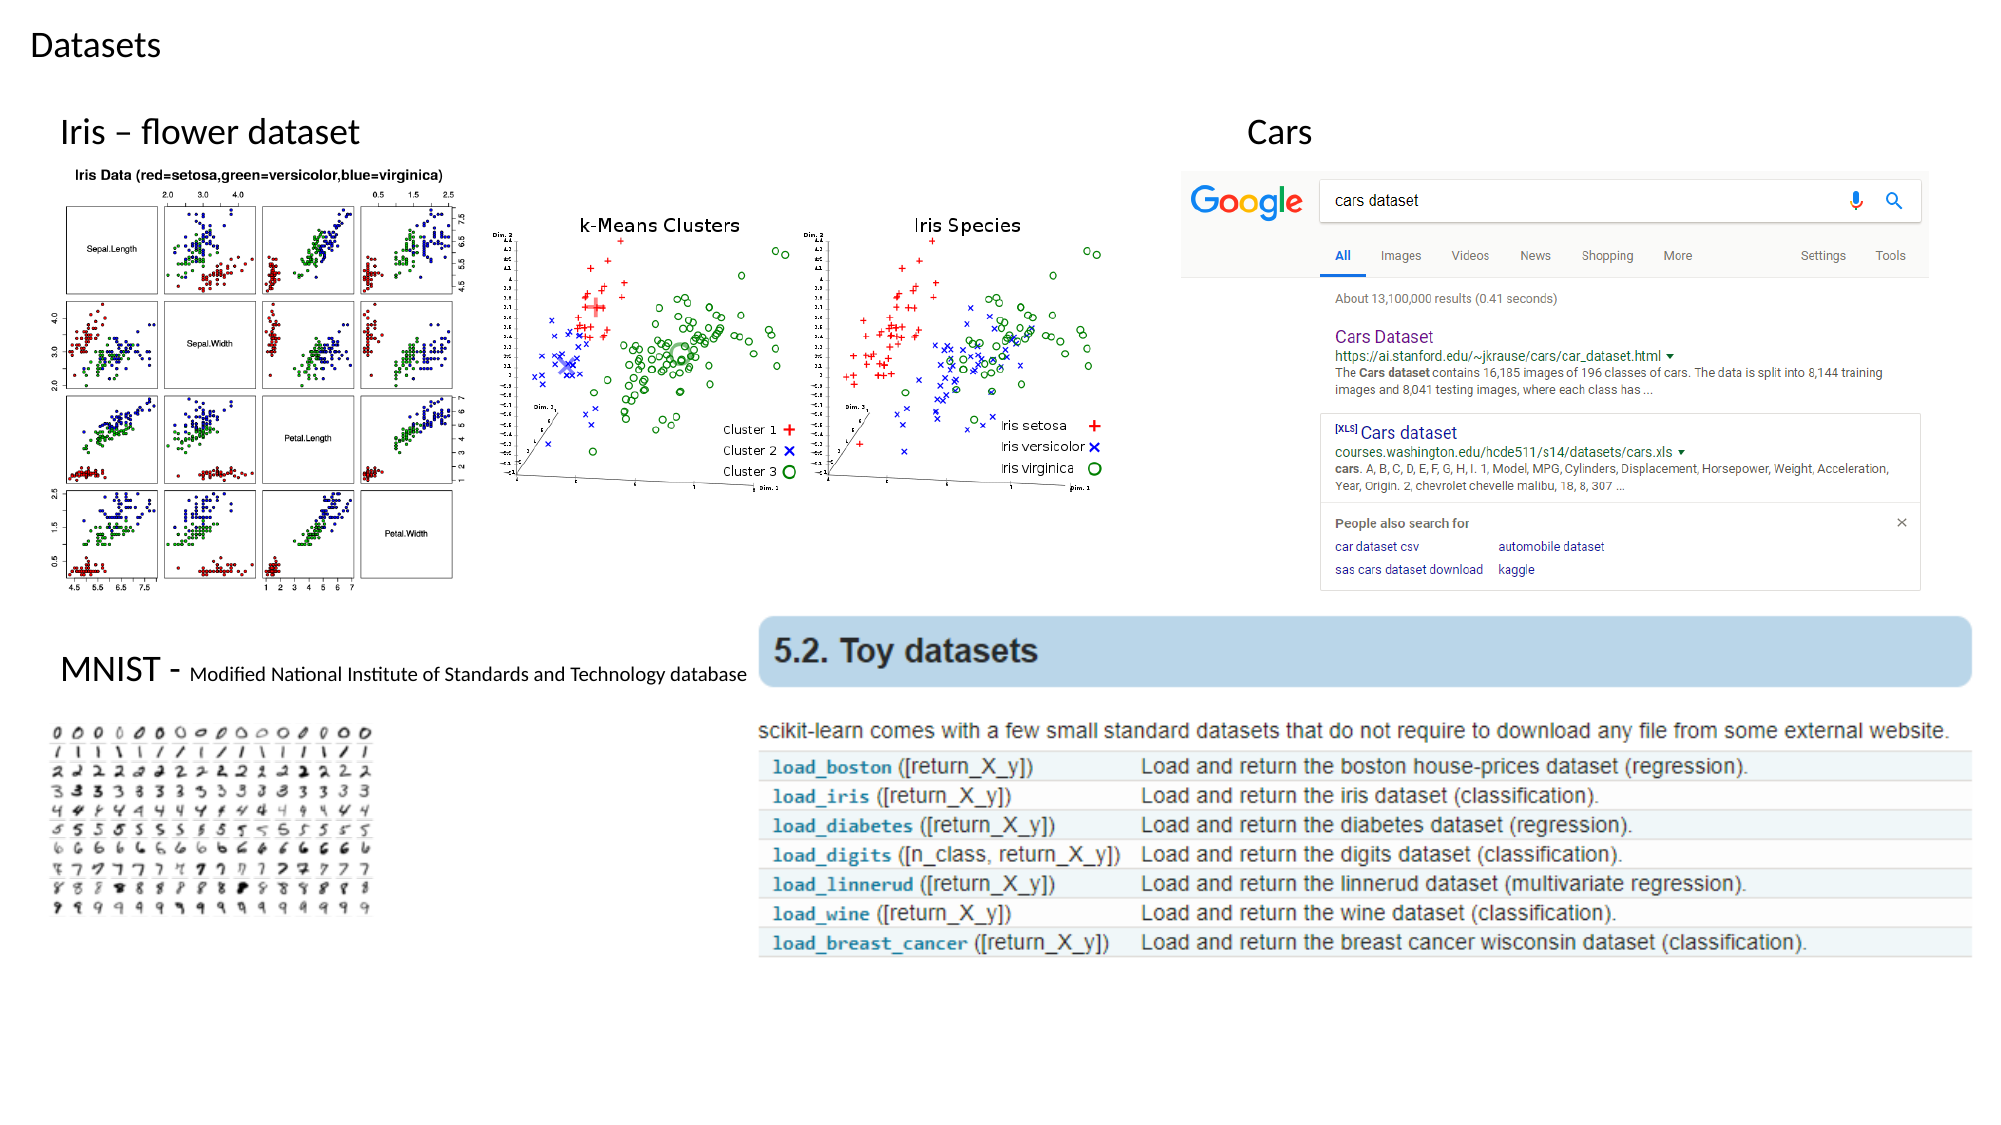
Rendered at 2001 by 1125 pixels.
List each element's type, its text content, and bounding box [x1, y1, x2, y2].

text_box Iris – flower dataset [45, 99, 433, 160]
text_box Datasets [15, 12, 650, 73]
text_box MNIST - Modified National Institute of Standards and Technology database [45, 636, 753, 697]
text_box Cars [1232, 99, 1483, 160]
picture [34, 160, 1107, 610]
picture [753, 604, 1983, 973]
picture [34, 719, 379, 929]
picture [1181, 171, 1929, 599]
